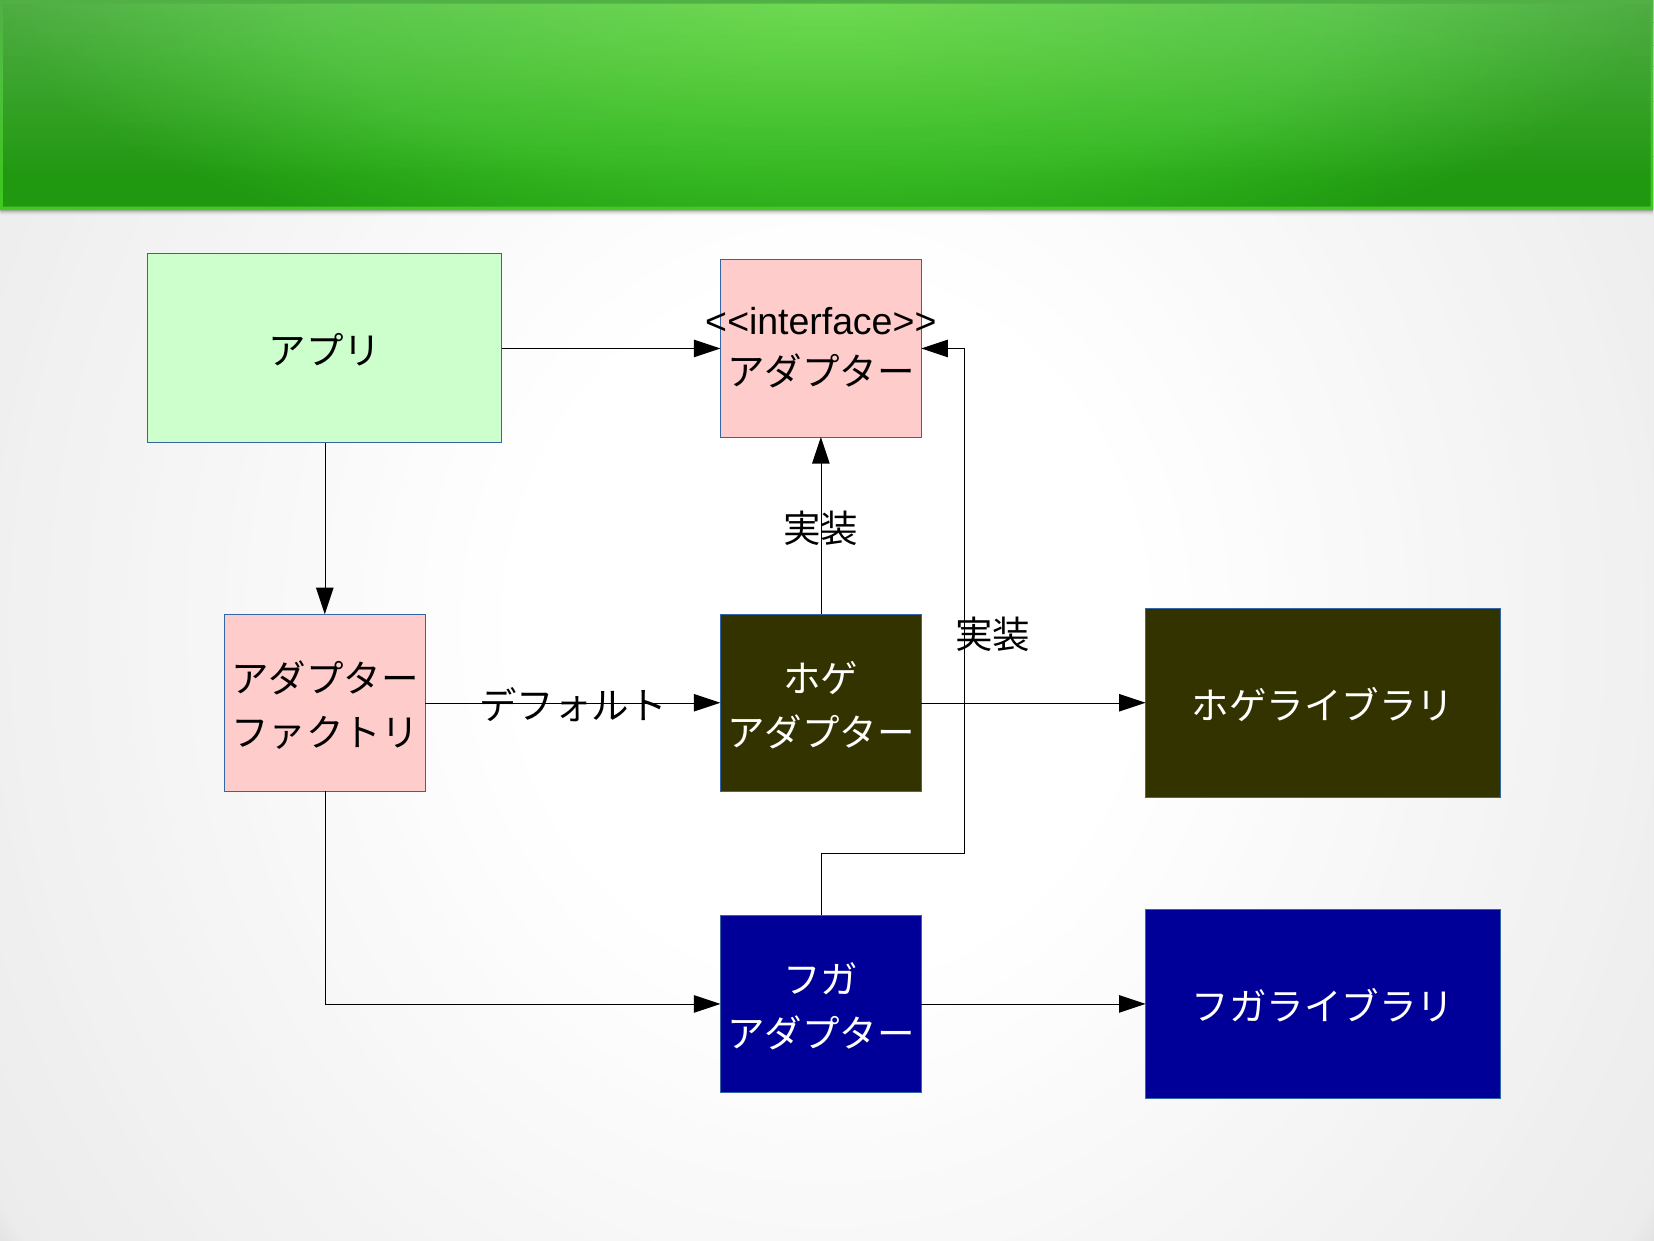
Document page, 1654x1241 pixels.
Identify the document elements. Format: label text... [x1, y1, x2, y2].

text_box ホゲライブラリ [1145, 608, 1501, 798]
text_box フガライブラリ [1145, 909, 1501, 1099]
text_box ホゲ アダプター [720, 614, 922, 792]
text_box <<interface>> アダプター [720, 259, 922, 438]
text_box フガ アダプター [720, 915, 922, 1093]
text_box アプリ [147, 253, 502, 443]
text_box アダプター ファクトリ [224, 614, 426, 792]
